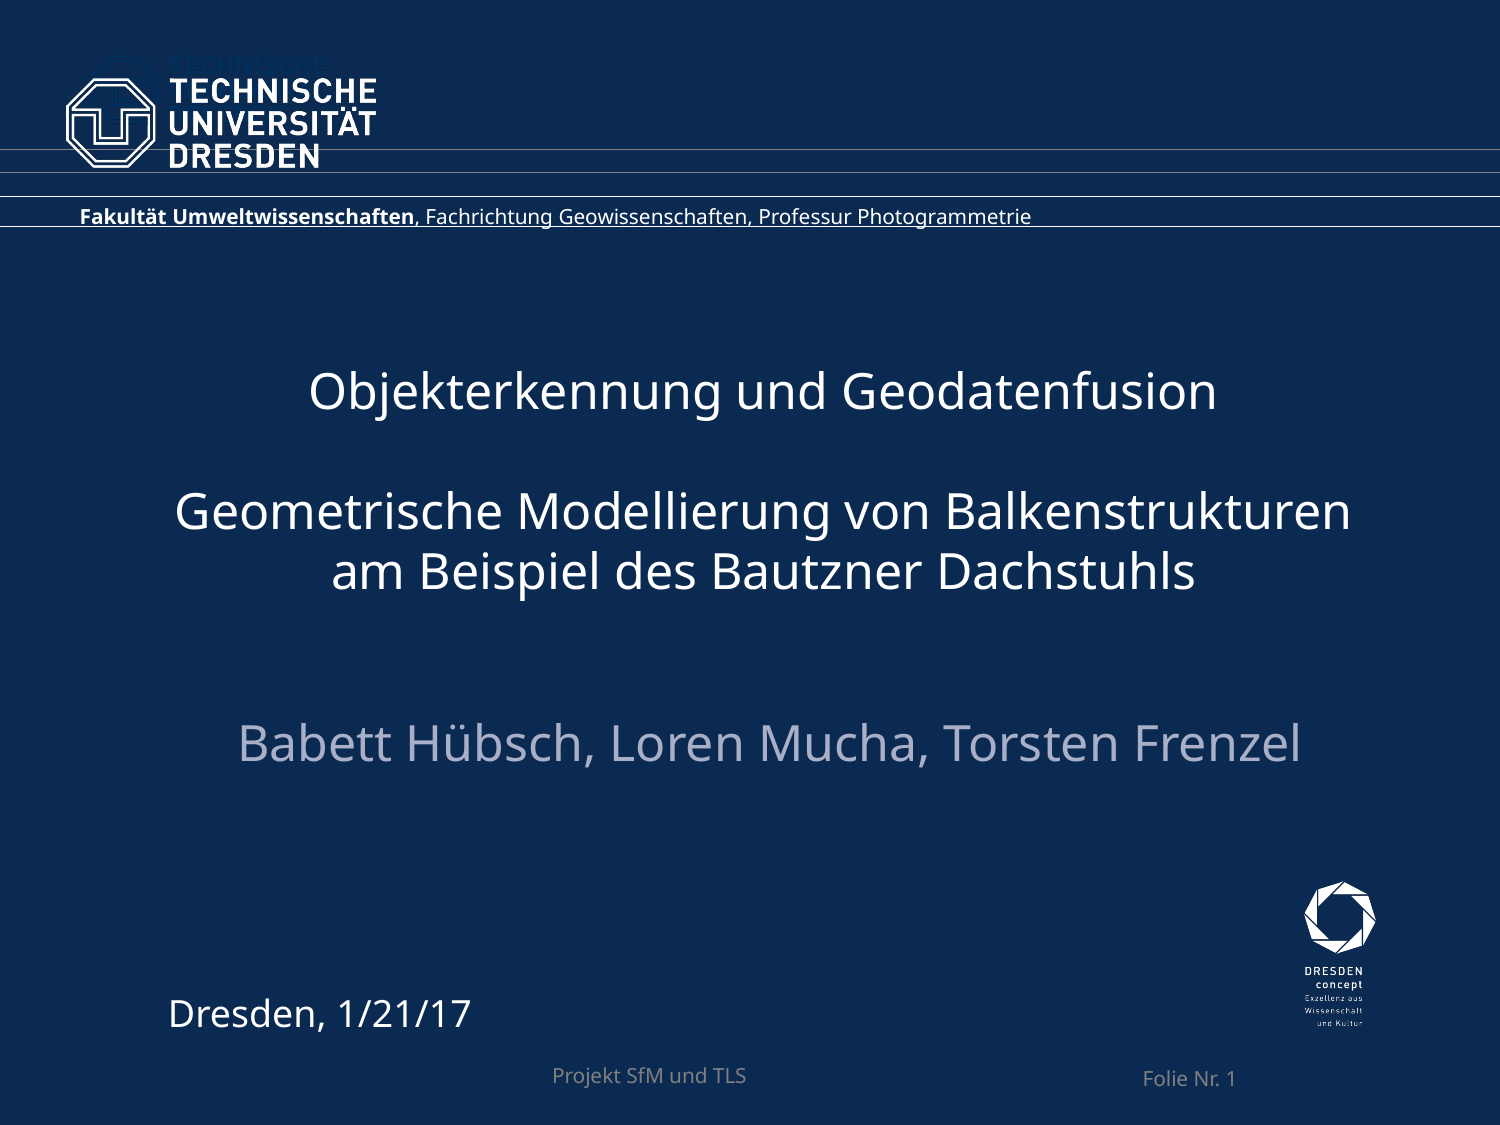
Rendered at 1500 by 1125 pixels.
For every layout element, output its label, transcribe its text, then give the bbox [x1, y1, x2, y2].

text_box Objekterkennung und Geodatenfusion Geometrische Modellierung von Balkenstrukturen am Beispiel des Bautzner Dachstuhls [152, 290, 1376, 669]
picture [1304, 881, 1376, 1026]
picture [66, 54, 376, 168]
text_box Babett Hübsch, Loren Mucha, Torsten Frenzel [160, 704, 1381, 881]
